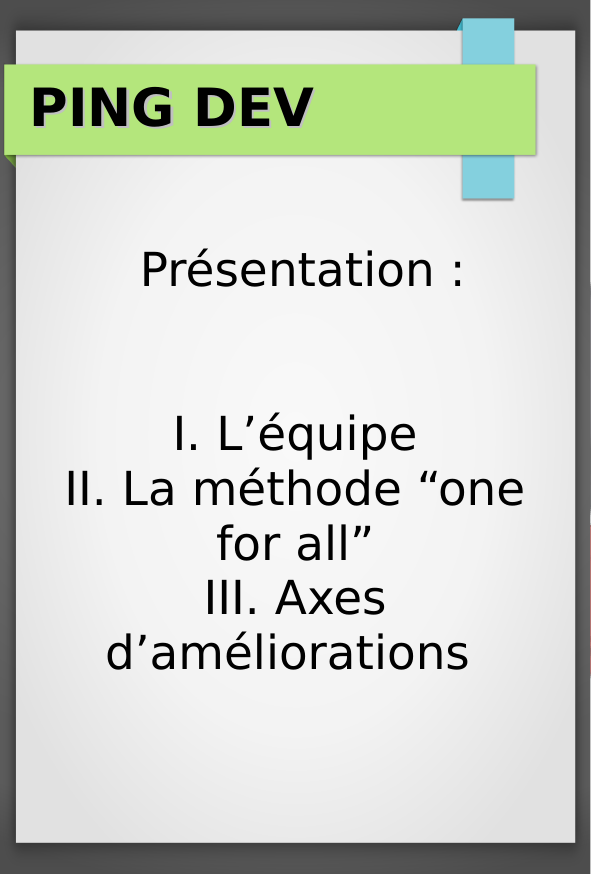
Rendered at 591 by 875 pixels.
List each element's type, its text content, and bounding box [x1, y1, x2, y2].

subtitle Présentation : L’équipe La méthode “one for all” Axes d’améliorations [29, 207, 561, 715]
title PING DEV [29, 58, 452, 158]
picture [0, 0, 591, 874]
